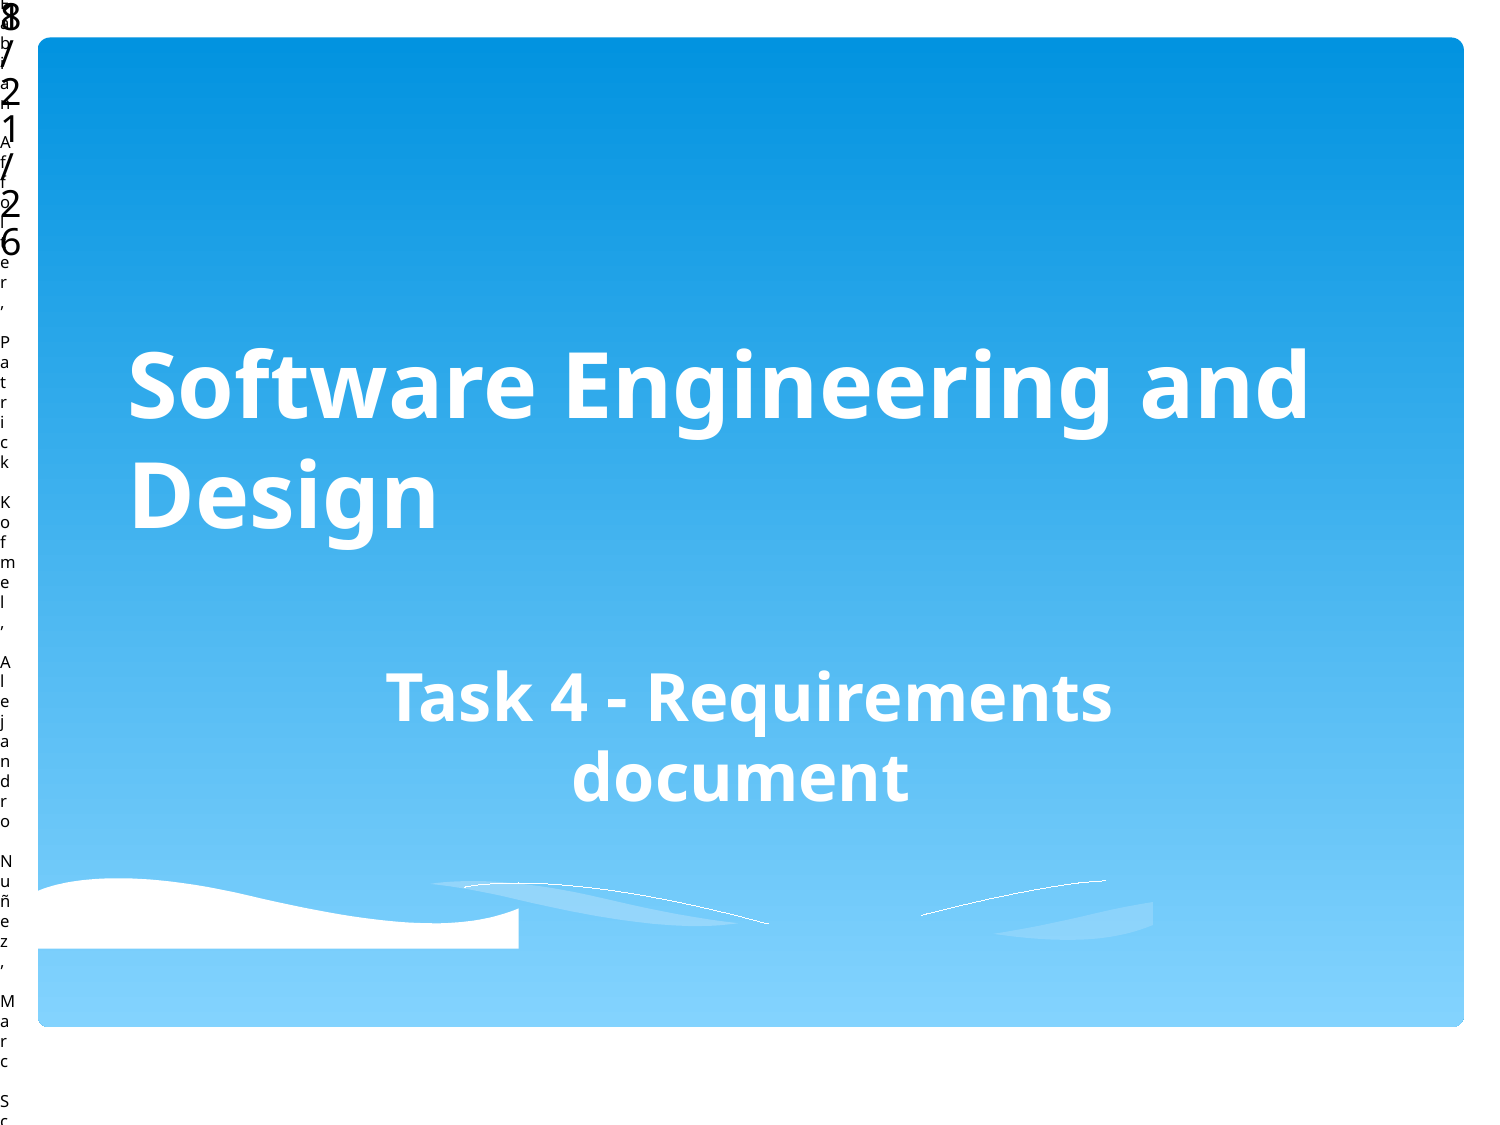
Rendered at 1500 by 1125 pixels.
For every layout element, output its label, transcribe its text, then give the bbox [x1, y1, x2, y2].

subtitle Task 4 - Requirements document [225, 583, 1275, 825]
title Software Engineering and Design [112, 262, 1388, 555]
